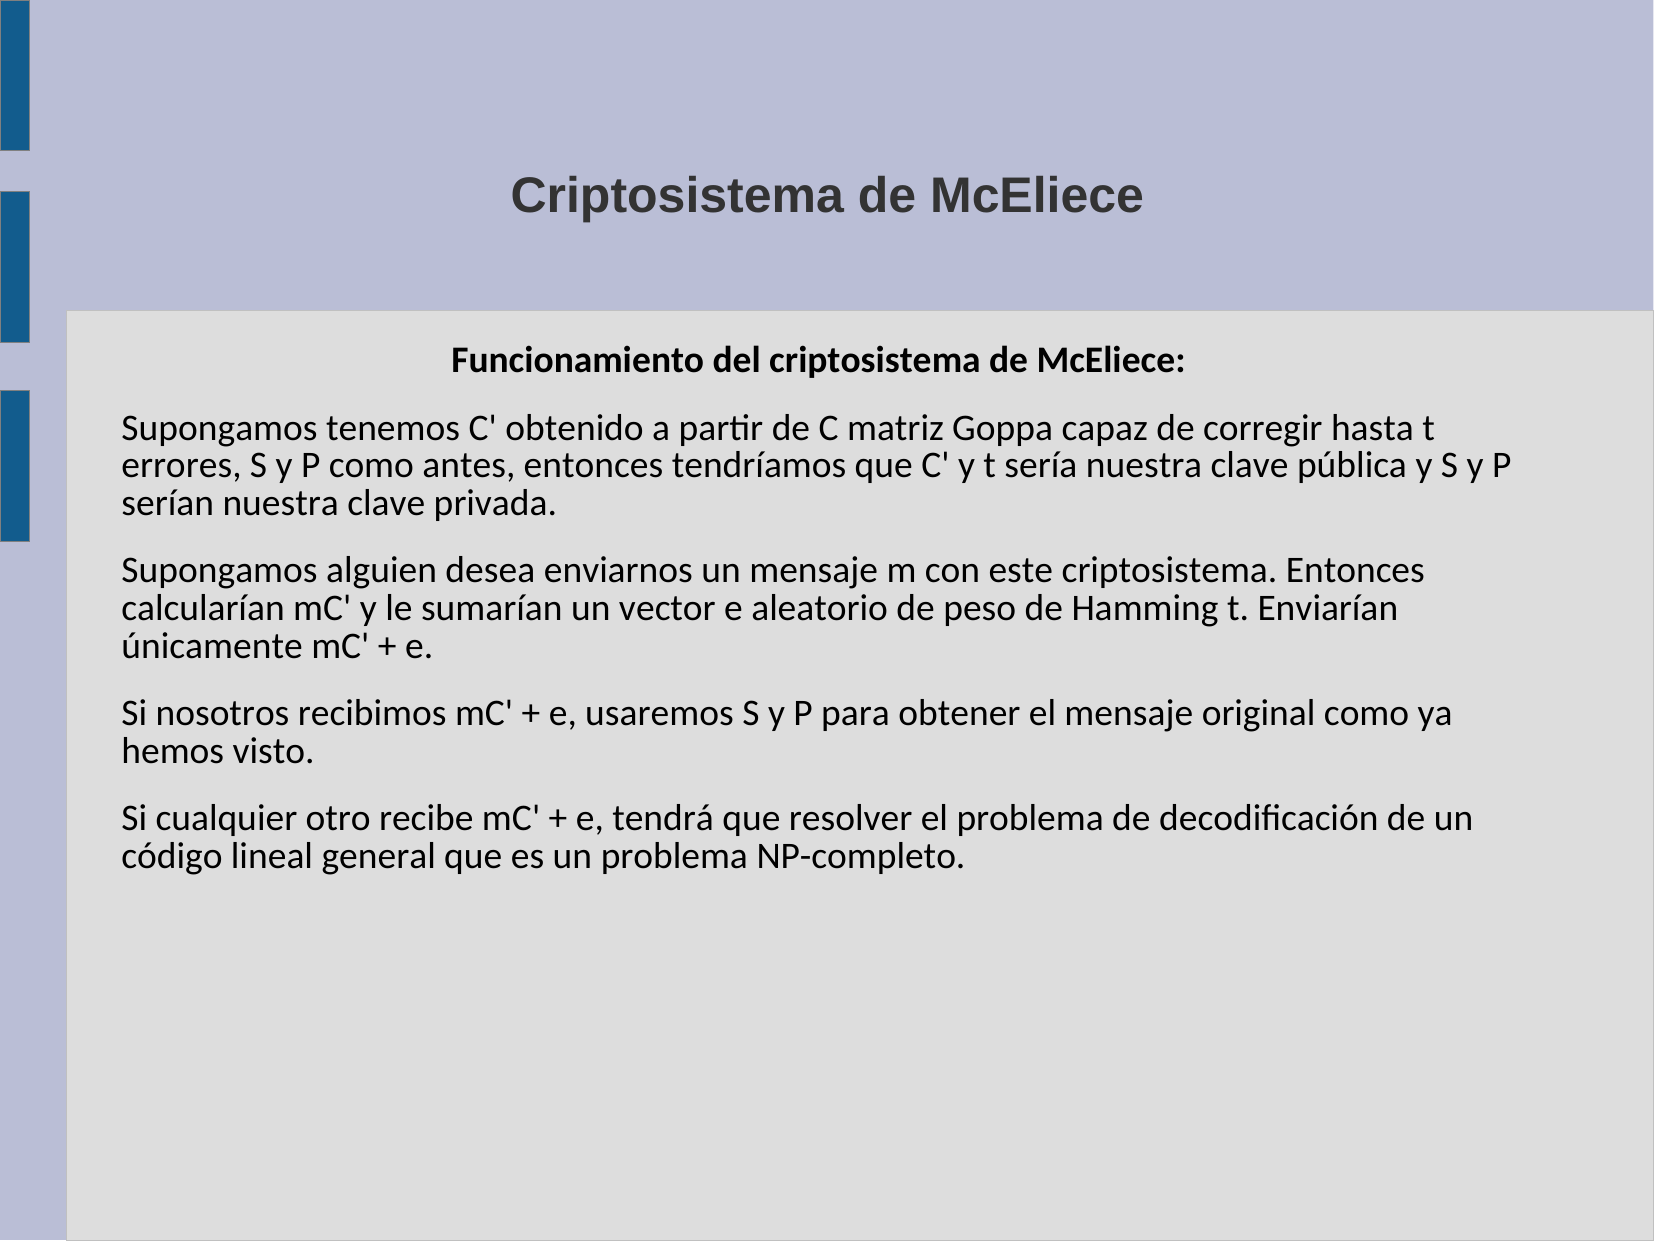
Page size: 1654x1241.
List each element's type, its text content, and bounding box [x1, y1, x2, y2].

list Funcionamiento del criptosistema de McEliece: Supongamos tenemos C' obtenido a partir de C matriz Goppa capaz de corregir hasta t errores, S y P como antes, entonces tendríamos que C' y t sería nuestra clave pública y S y P serían nuestra clave privada. Supongamos alguien desea enviarnos un mensaje m con este criptosistema. Entonces calcularían mC' y le sumarían un vector e aleatorio de peso de Hamming t. Enviarían únicamente mC' + e. Si nosotros recibimos mC' + e, usaremos S y P para obtener el mensaje original como ya hemos visto. Si cualquier otro recibe mC' + e, tendrá que resolver el problema de decodificación de un código lineal general que es un problema NP-completo. [121, 344, 1534, 1127]
title Criptosistema de McEliece [121, 91, 1534, 299]
